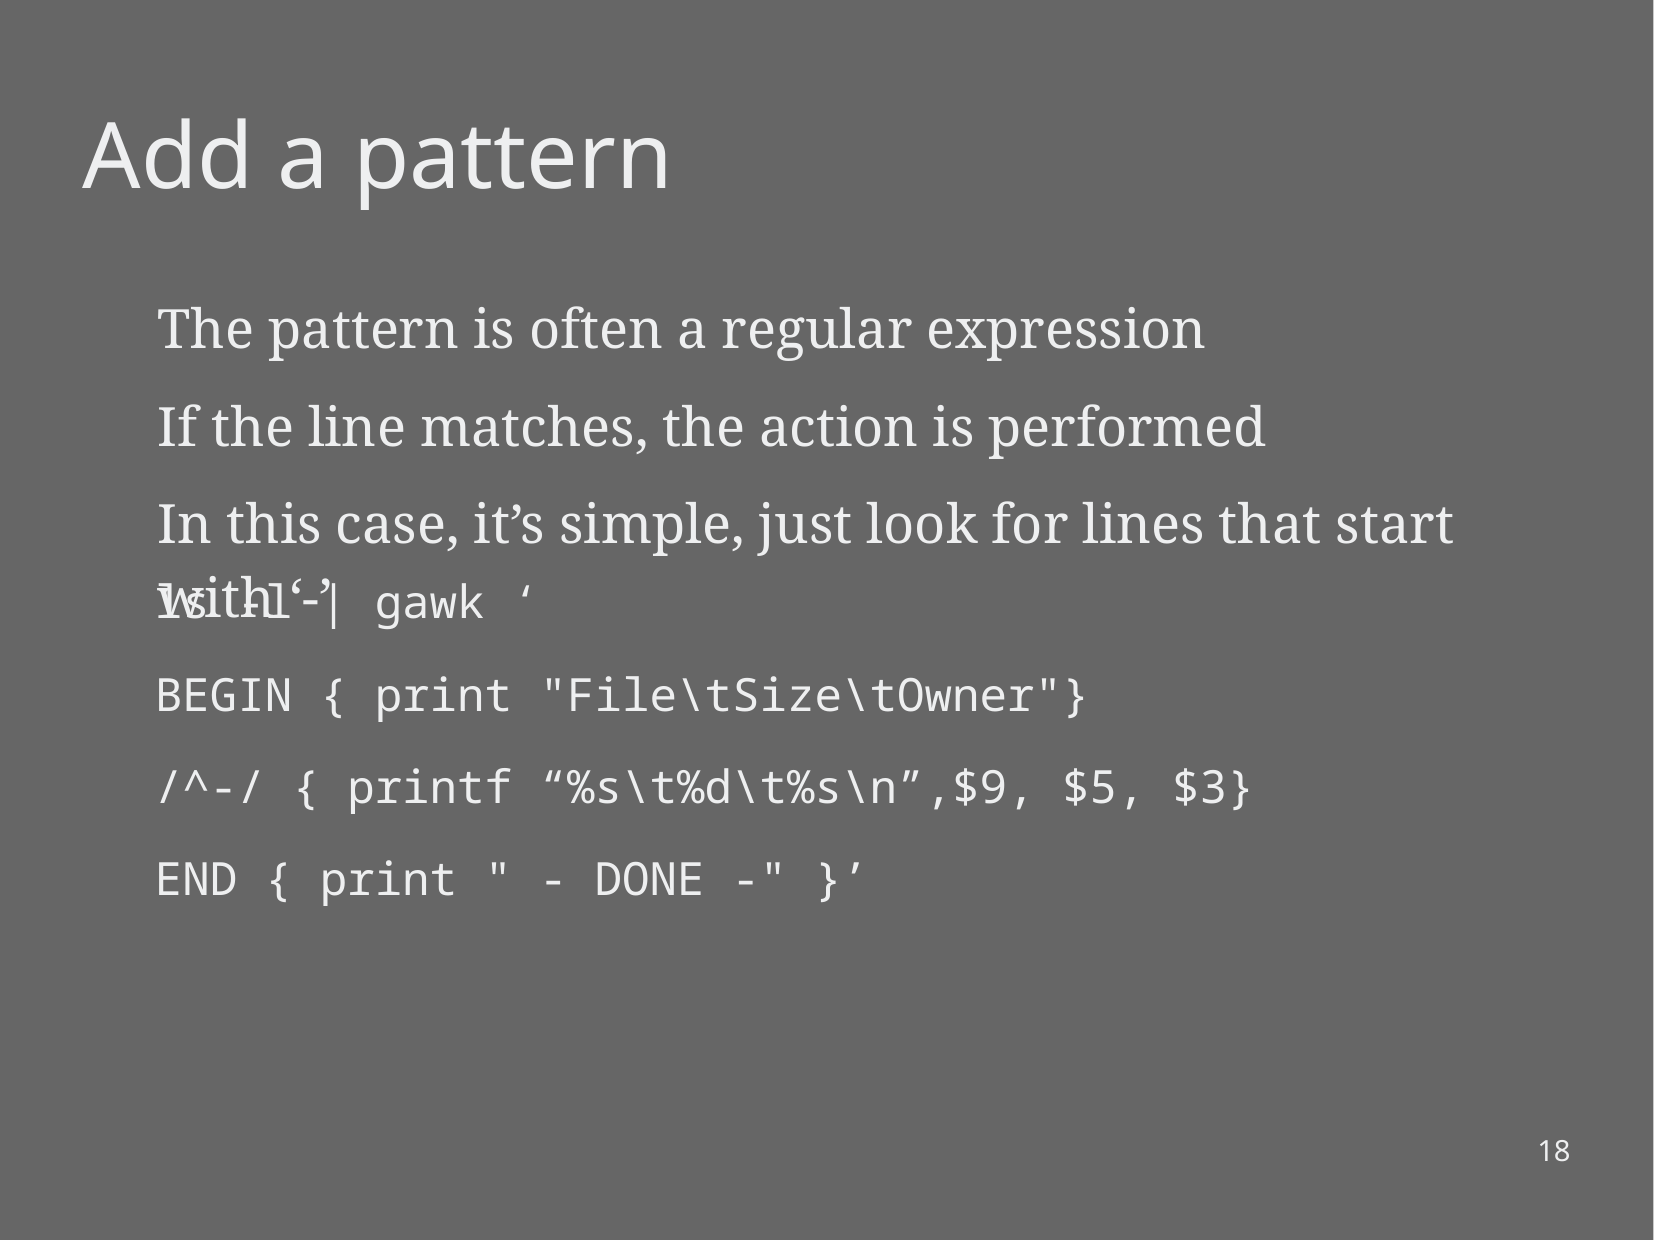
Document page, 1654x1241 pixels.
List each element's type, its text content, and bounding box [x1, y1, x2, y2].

title Add a pattern [82, 49, 1571, 257]
text_box ls -l | gawk ‘ BEGIN { print "File\tSize\tOwner"} /^-/ { printf “%s\t%d\t%s\n”,$9, $5, $3} END { print " - DONE -" }’ [112, 562, 1463, 976]
list The pattern is often a regular expression If the line matches, the action is performed In this case, it’s simple, just look for lines that start with ‘-’ [86, 290, 1576, 713]
